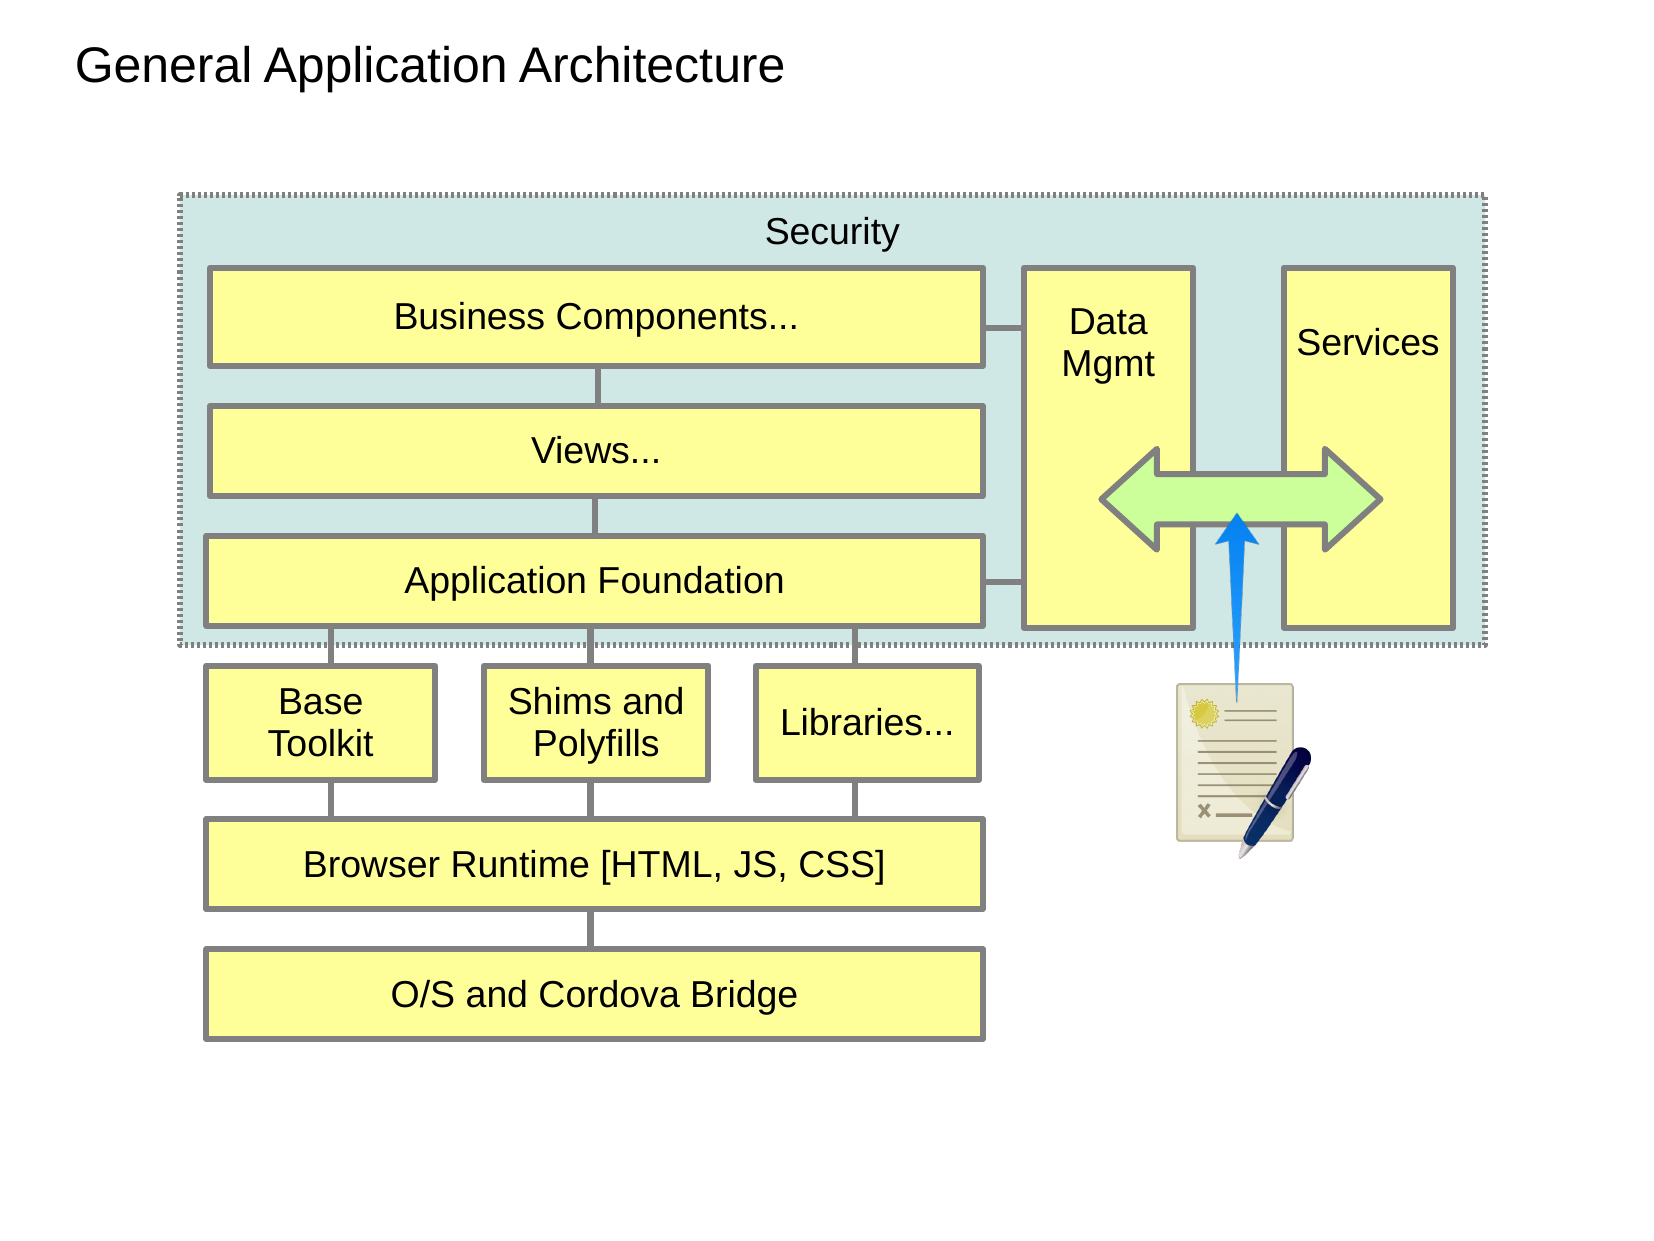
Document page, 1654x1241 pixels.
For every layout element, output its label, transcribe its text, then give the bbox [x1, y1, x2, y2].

text_box Shims and Polyfills [484, 665, 709, 781]
text_box O/S and Cordova Bridge [206, 949, 983, 1040]
text_box Security [180, 195, 1486, 646]
text_box Libraries... [755, 665, 979, 781]
text_box Views... [209, 405, 983, 496]
text_box Business Components... [209, 267, 984, 366]
text_box Base Toolkit [206, 665, 436, 781]
text_box Security [858, 525, 1213, 646]
text_box Security [334, 626, 587, 646]
text_box General Application Architecture [60, 30, 1111, 101]
text_box Application Foundation [206, 535, 983, 626]
text_box Services [1283, 267, 1453, 628]
text_box Data Mgmt [1023, 267, 1193, 628]
text_box [1101, 448, 1381, 550]
text_box Security [594, 626, 852, 646]
text_box Browser Runtime [HTML, JS, CSS] [206, 819, 983, 910]
picture [1176, 510, 1311, 859]
text_box Security [598, 331, 1023, 579]
